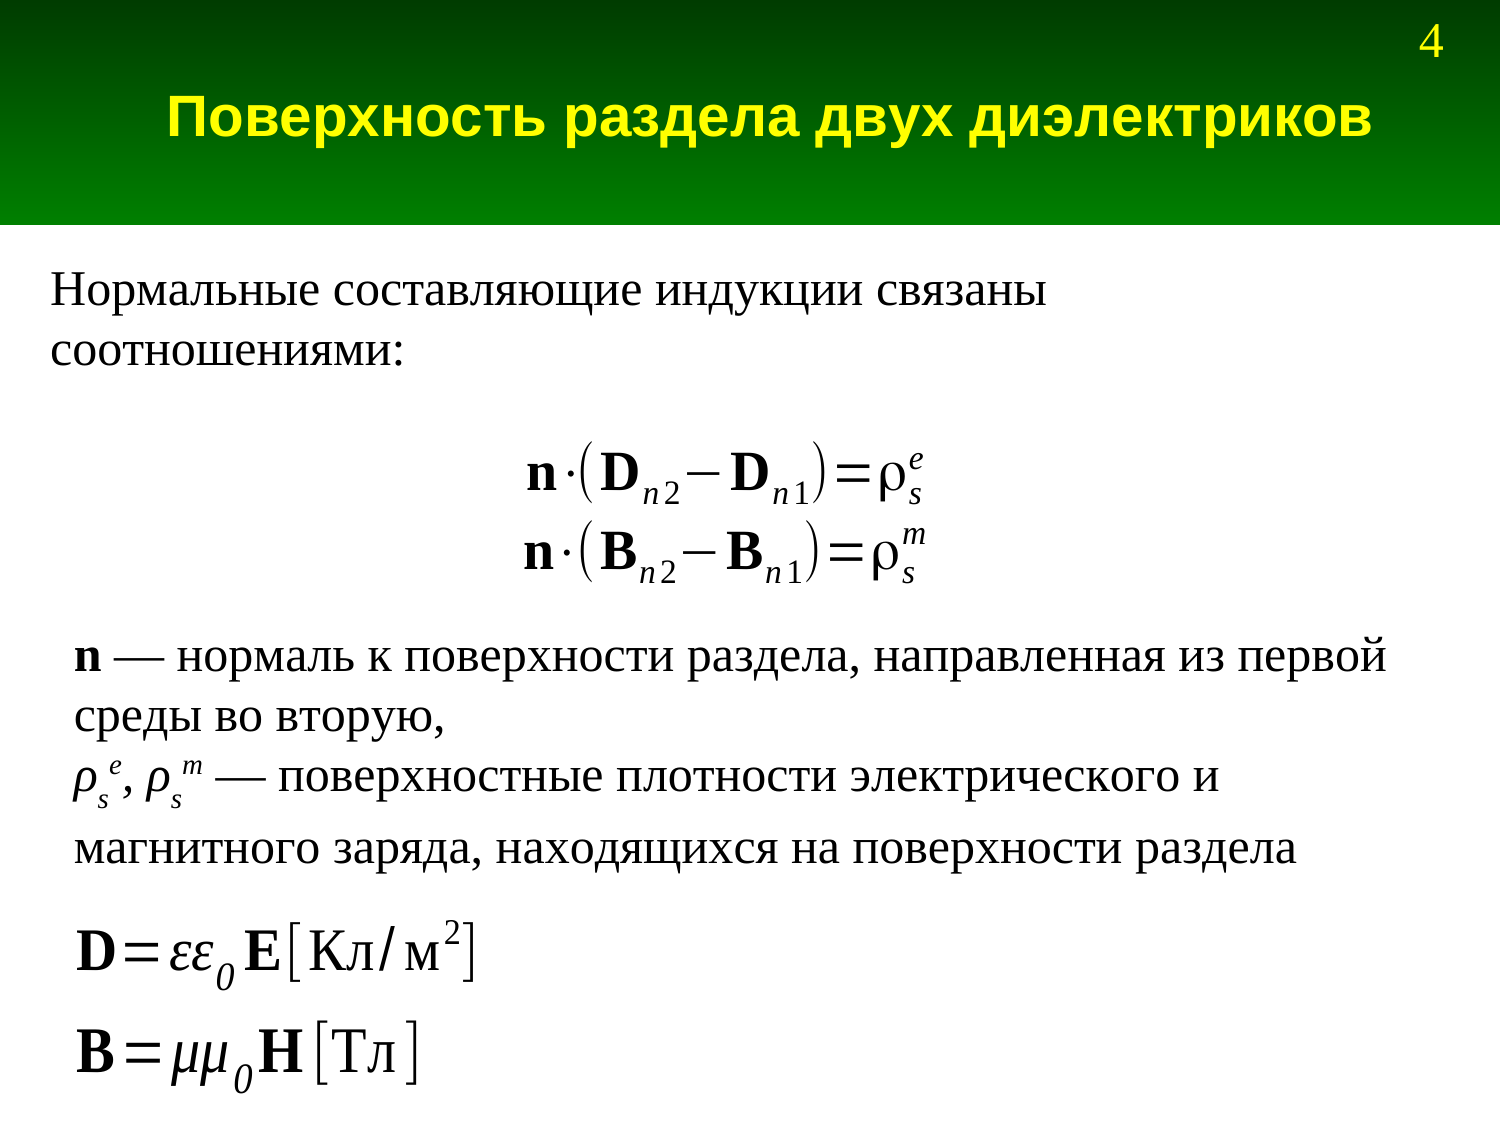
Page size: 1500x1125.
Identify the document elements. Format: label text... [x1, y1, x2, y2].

title Поверхность раздела двух диэлектриков [88, 18, 1453, 207]
text_box Нормальные составляющие индукции связаны соотношениями: [35, 248, 1371, 383]
chart [509, 437, 940, 591]
chart [62, 910, 498, 999]
text_box n — нормаль к поверхности раздела, направленная из первой среды во вторую, ρse, ρsm — поверхностные плотности электрического и магнитного заряда, находящихся на поверхности раздела [59, 614, 1465, 882]
chart [62, 1015, 439, 1102]
